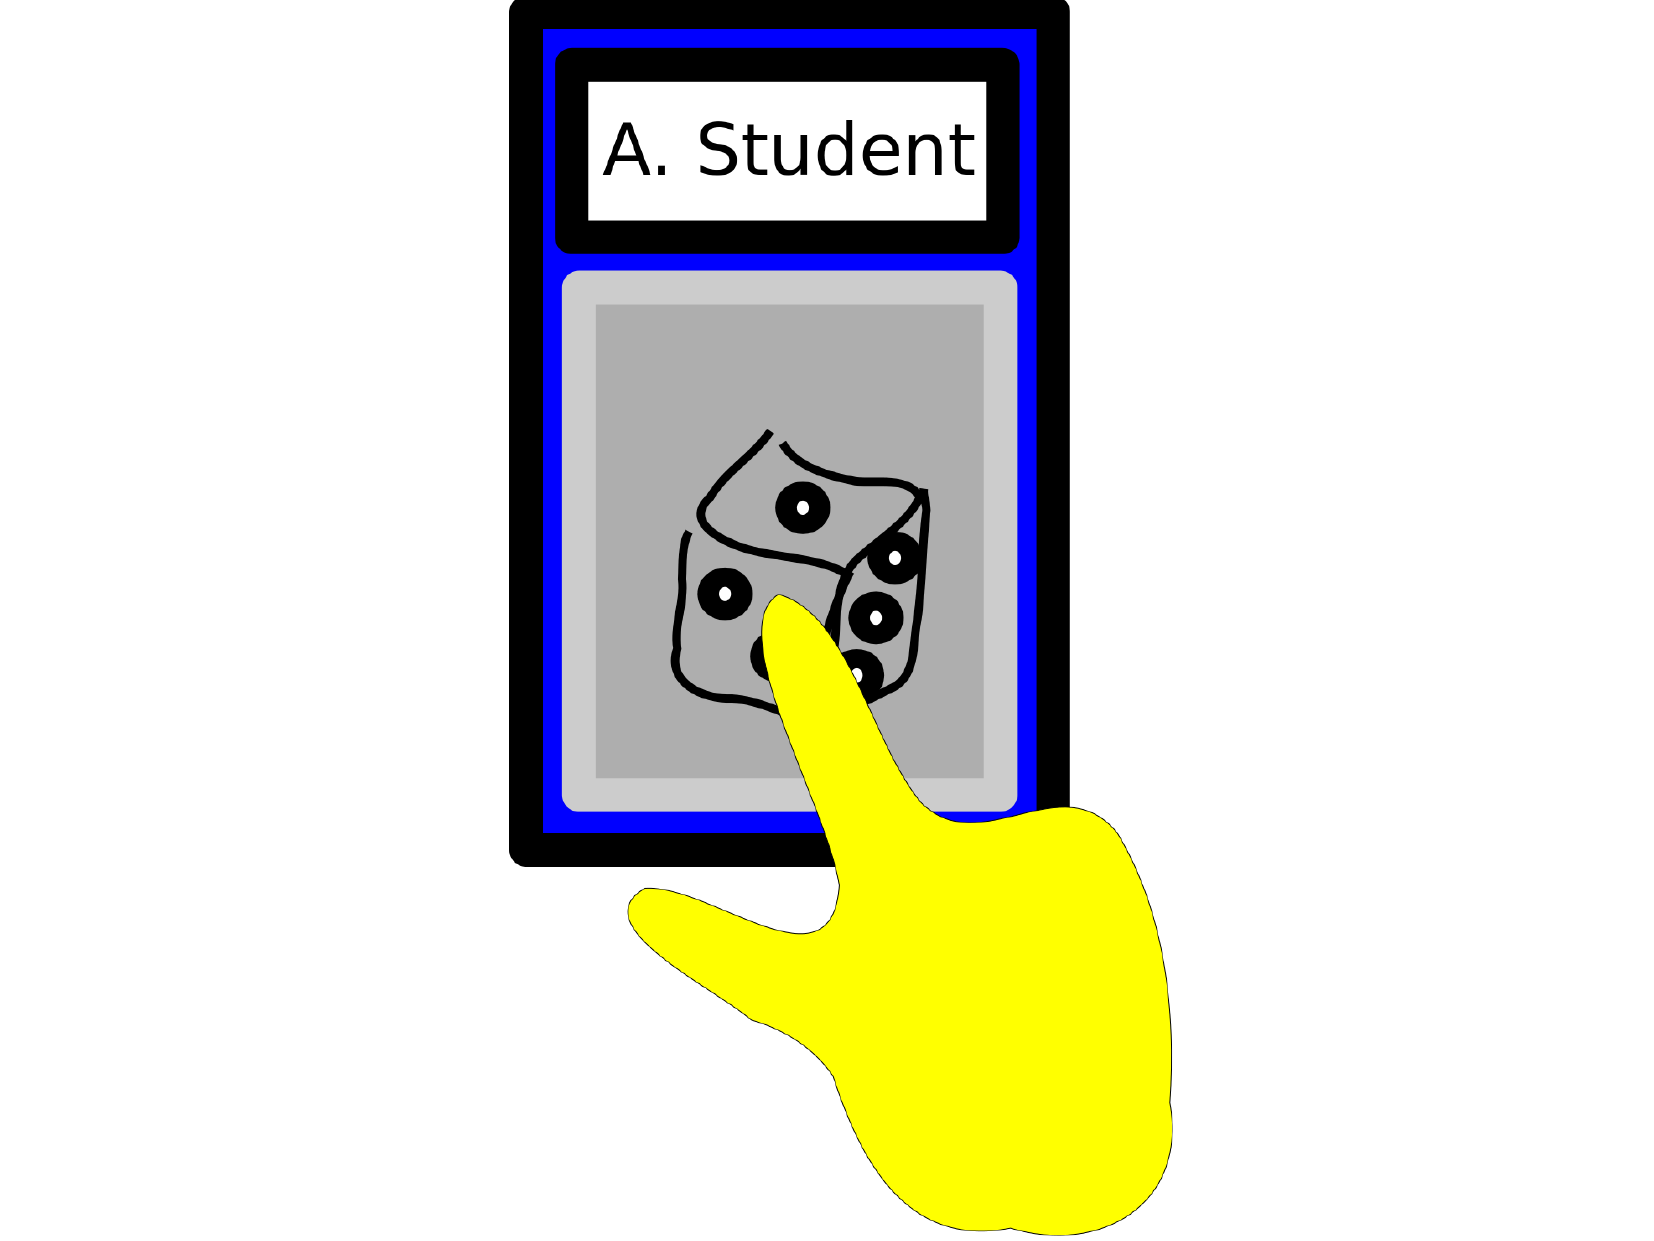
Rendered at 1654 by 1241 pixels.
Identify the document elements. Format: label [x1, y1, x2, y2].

picture [509, 0, 1173, 1236]
